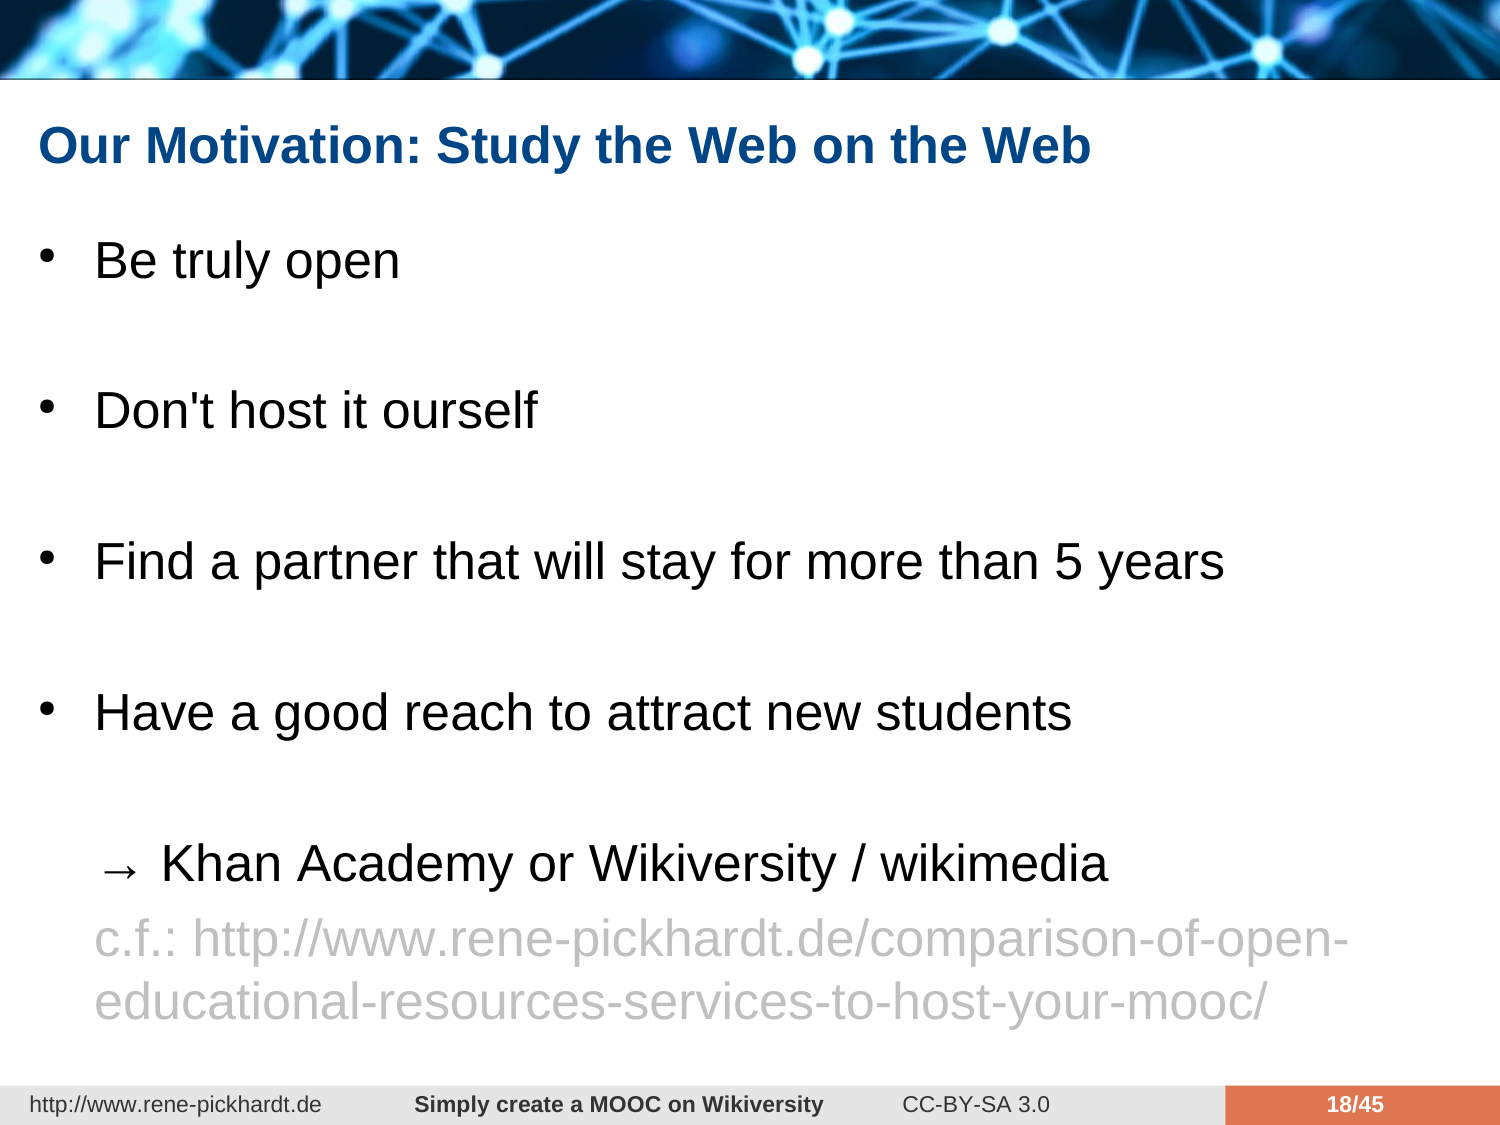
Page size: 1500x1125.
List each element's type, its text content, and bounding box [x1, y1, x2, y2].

list Be truly open Don't host it ourself Find a partner that will stay for more than 5 years Have a good reach to attract new students → Khan Academy or Wikiversity / wikimedia c.f.: http://www.rene-pickhardt.de/comparison-of-open-educational-resources-services-to-host-your-mooc/ [23, 218, 1483, 1055]
title Our Motivation: Study the Web on the Web [23, 112, 1500, 187]
picture [0, 0, 1500, 80]
